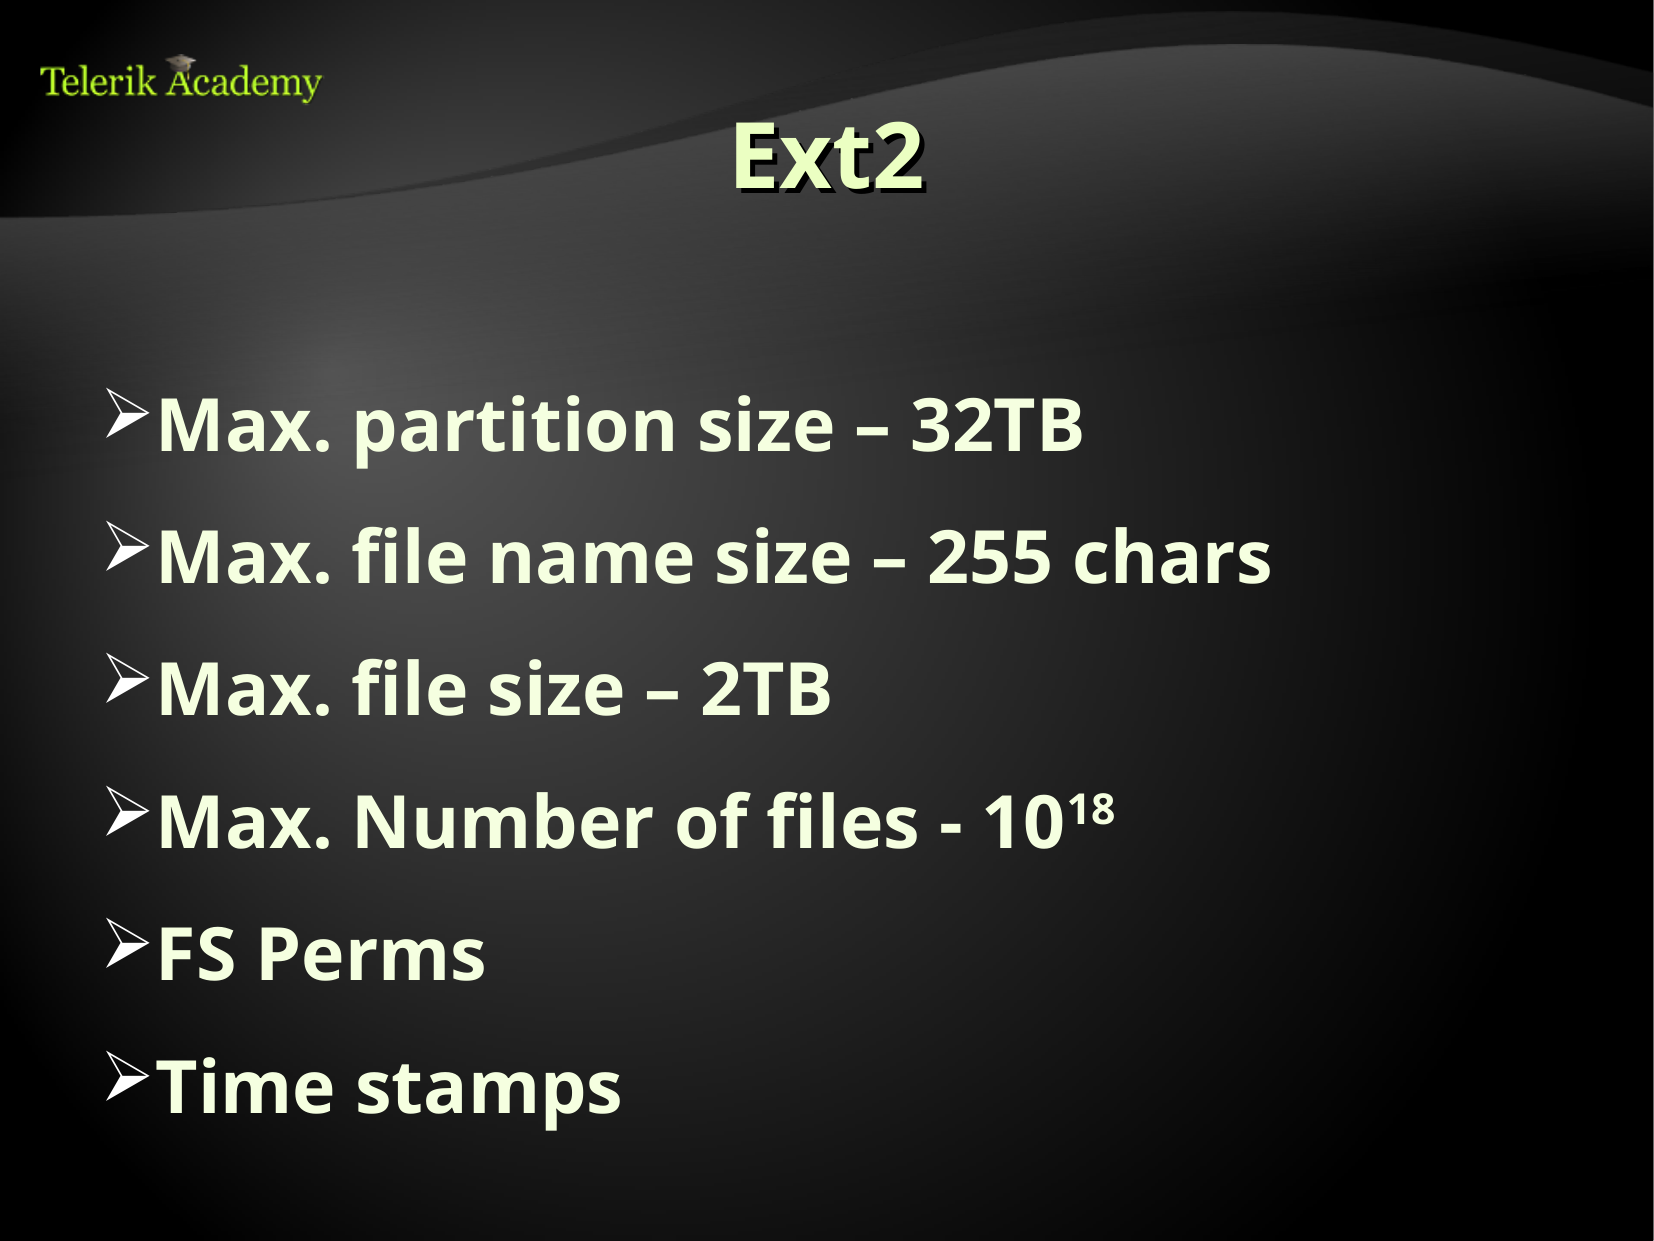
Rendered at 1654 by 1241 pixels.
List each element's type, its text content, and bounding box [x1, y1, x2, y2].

picture [0, 0, 1654, 1241]
title Ext2 [82, 49, 1571, 257]
list Max. partition size – 32TB Max. file name size – 255 chars Max. file size – 2TB Max. Number of files - 1018 FS Perms Time stamps [82, 240, 1538, 1241]
